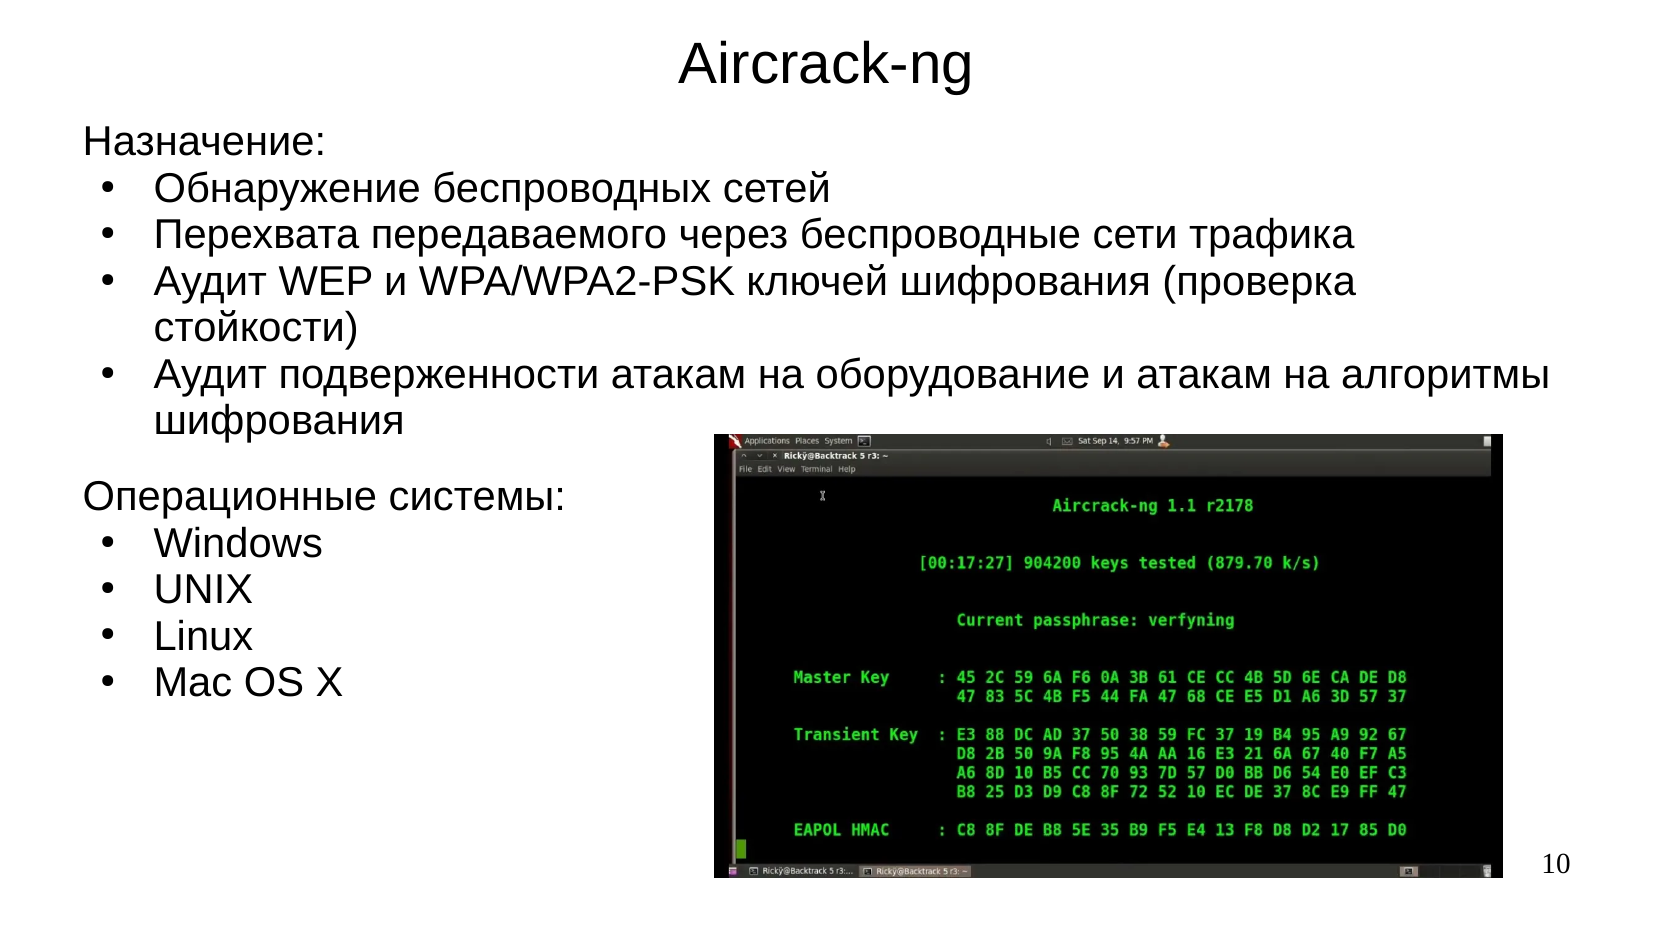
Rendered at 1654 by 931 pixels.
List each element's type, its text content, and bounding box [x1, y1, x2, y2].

list Назначение: Обнаружение беспроводных сетей Перехвата передаваемого через беспроводные сети трафика Аудит WEP и WPA/WPA2-PSK ключей шифрования (проверка стойкости) Аудит подверженности атакам на оборудование и атакам на алгоритмы шифрования Операционные системы: Windows UNIX Linux Mac OS X [82, 118, 1571, 857]
picture [714, 434, 1503, 878]
title Aircrack-ng [82, 30, 1571, 96]
